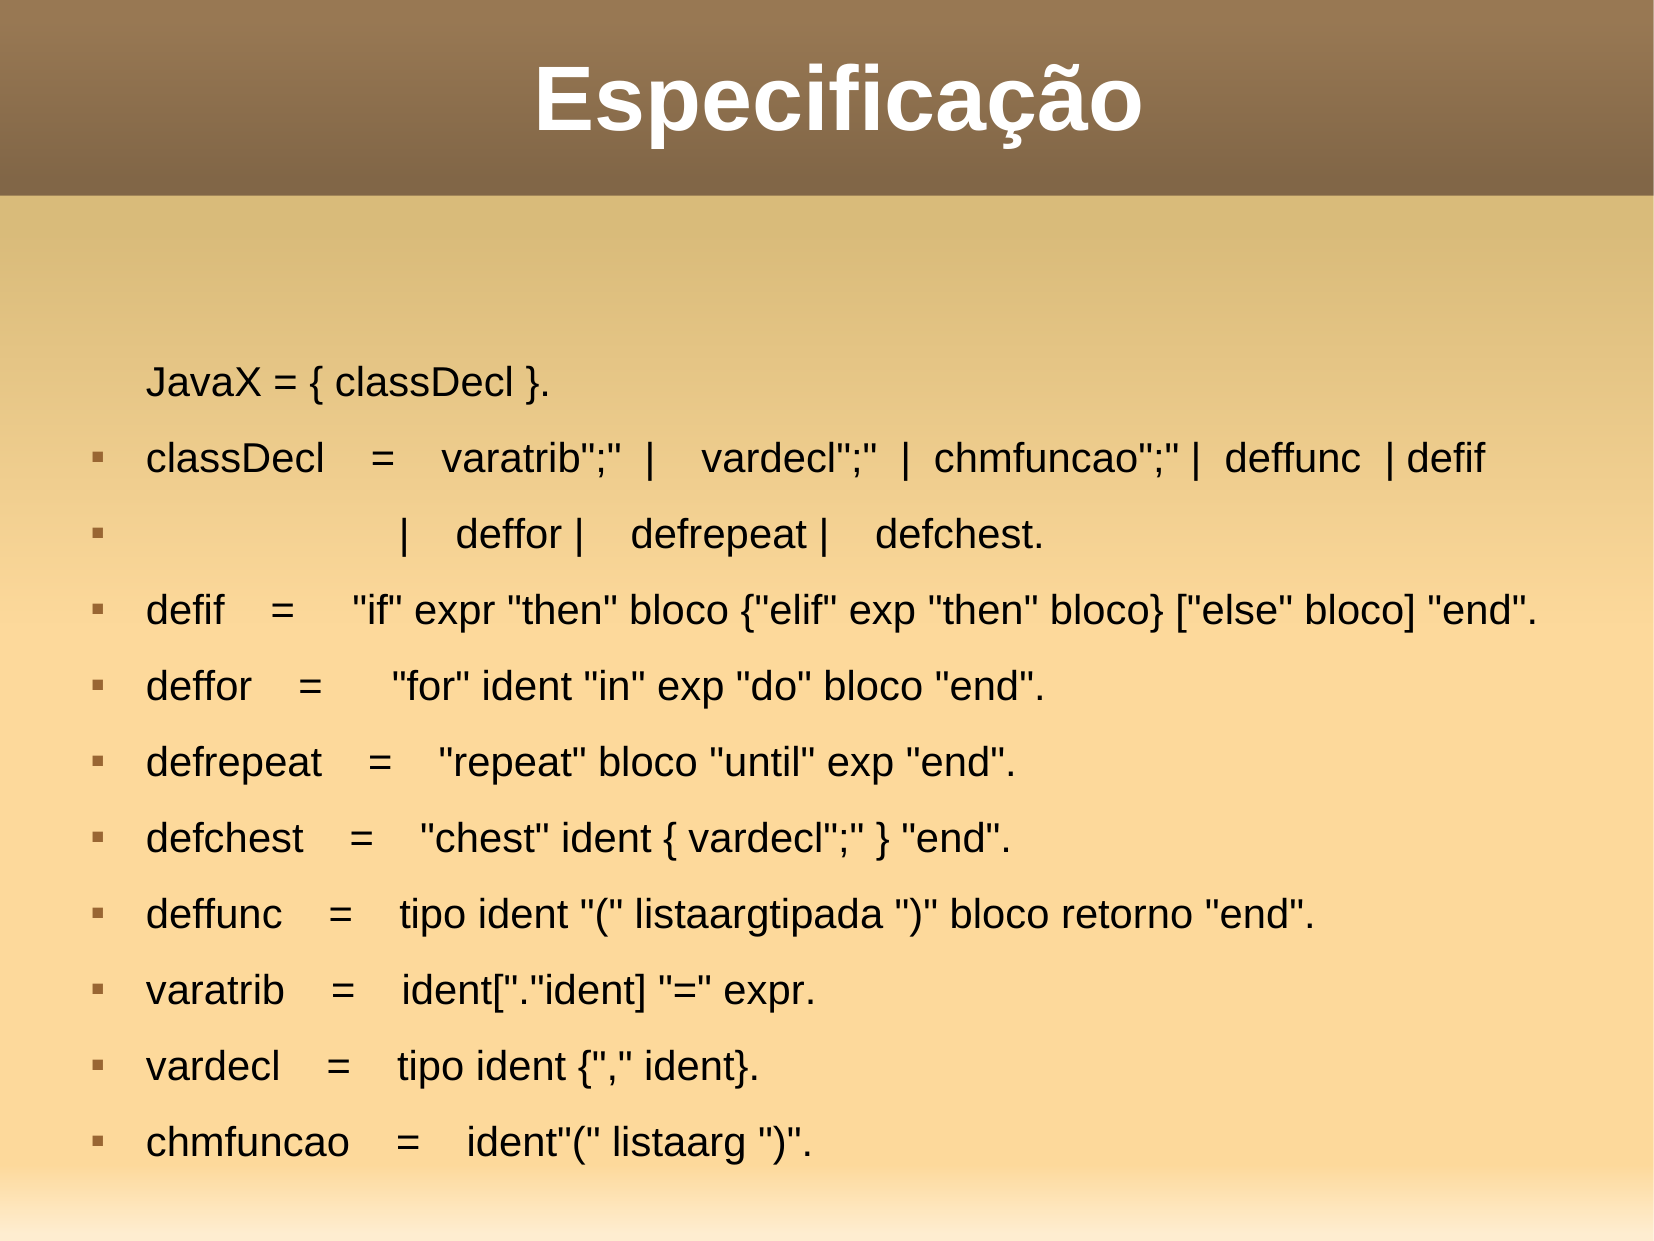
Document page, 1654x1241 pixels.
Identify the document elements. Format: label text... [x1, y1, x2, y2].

picture [0, 0, 1654, 1241]
list JavaX = { classDecl }. classDecl = varatrib";" | vardecl";" | chmfuncao";" | deffunc | defif | deffor | defrepeat | defchest. defif = "if" expr "then" bloco {"elif" exp "then" bloco} ["else" bloco] "end". deffor = "for" ident "in" exp "do" bloco "end". defrepeat = "repeat" bloco "until" exp "end". defchest = "chest" ident { vardecl";" } "end". deffunc = tipo ident "(" listaargtipada ")" bloco retorno "end". varatrib = ident["."ident] "=" expr. vardecl = tipo ident {"," ident}. chmfuncao = ident"(" listaarg ")". [75, 358, 1564, 1241]
text_box Especificação [187, 47, 1492, 151]
